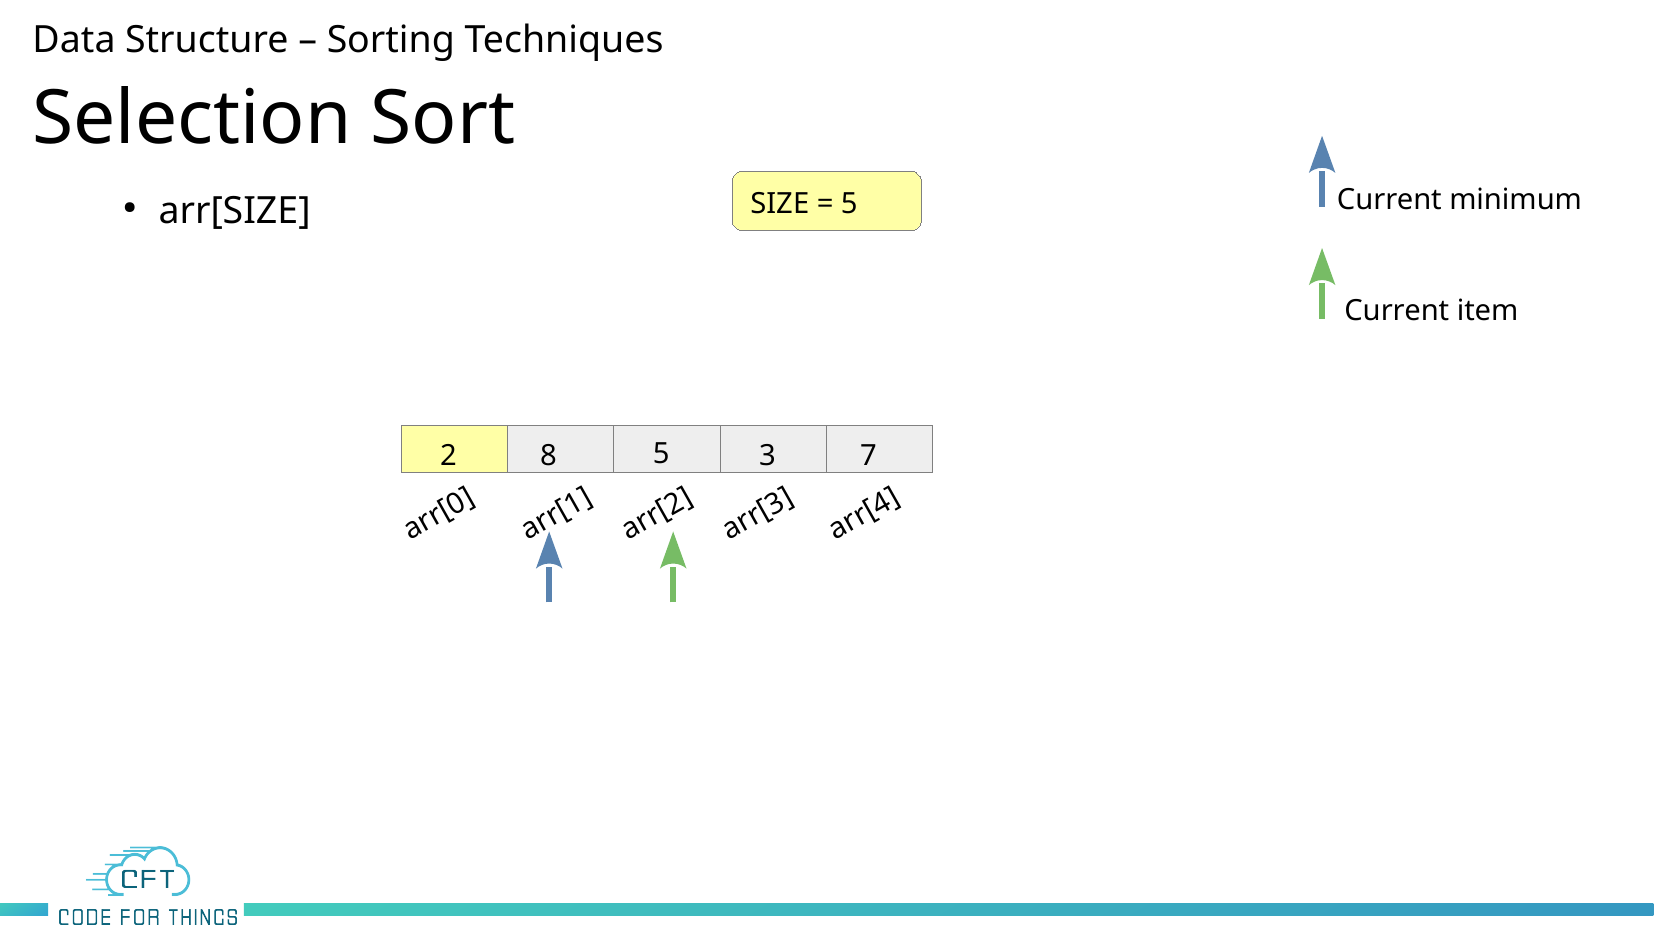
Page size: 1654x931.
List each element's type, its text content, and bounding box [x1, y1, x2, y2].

text_box 8 [525, 427, 593, 477]
text_box [732, 171, 922, 231]
text_box arr[0] [377, 473, 519, 566]
text_box arr[SIZE] [108, 176, 353, 243]
text_box SIZE = 5 [735, 175, 916, 225]
text_box 5 [638, 425, 724, 475]
text_box 2 [425, 427, 492, 477]
picture [59, 846, 237, 925]
text_box [724, 425, 933, 473]
text_box arr[2] [596, 475, 733, 566]
text_box [401, 425, 638, 473]
text_box Current item [1329, 281, 1545, 331]
text_box 3 [744, 427, 793, 477]
text_box Current minimum [1322, 171, 1611, 221]
text_box arr[3] [696, 450, 839, 566]
title Data Structure – Sorting Techniques Selection Sort [32, 12, 1184, 166]
text_box arr[4] [806, 450, 957, 587]
text_box 7 [845, 427, 912, 477]
text_box arr[1] [495, 450, 632, 587]
